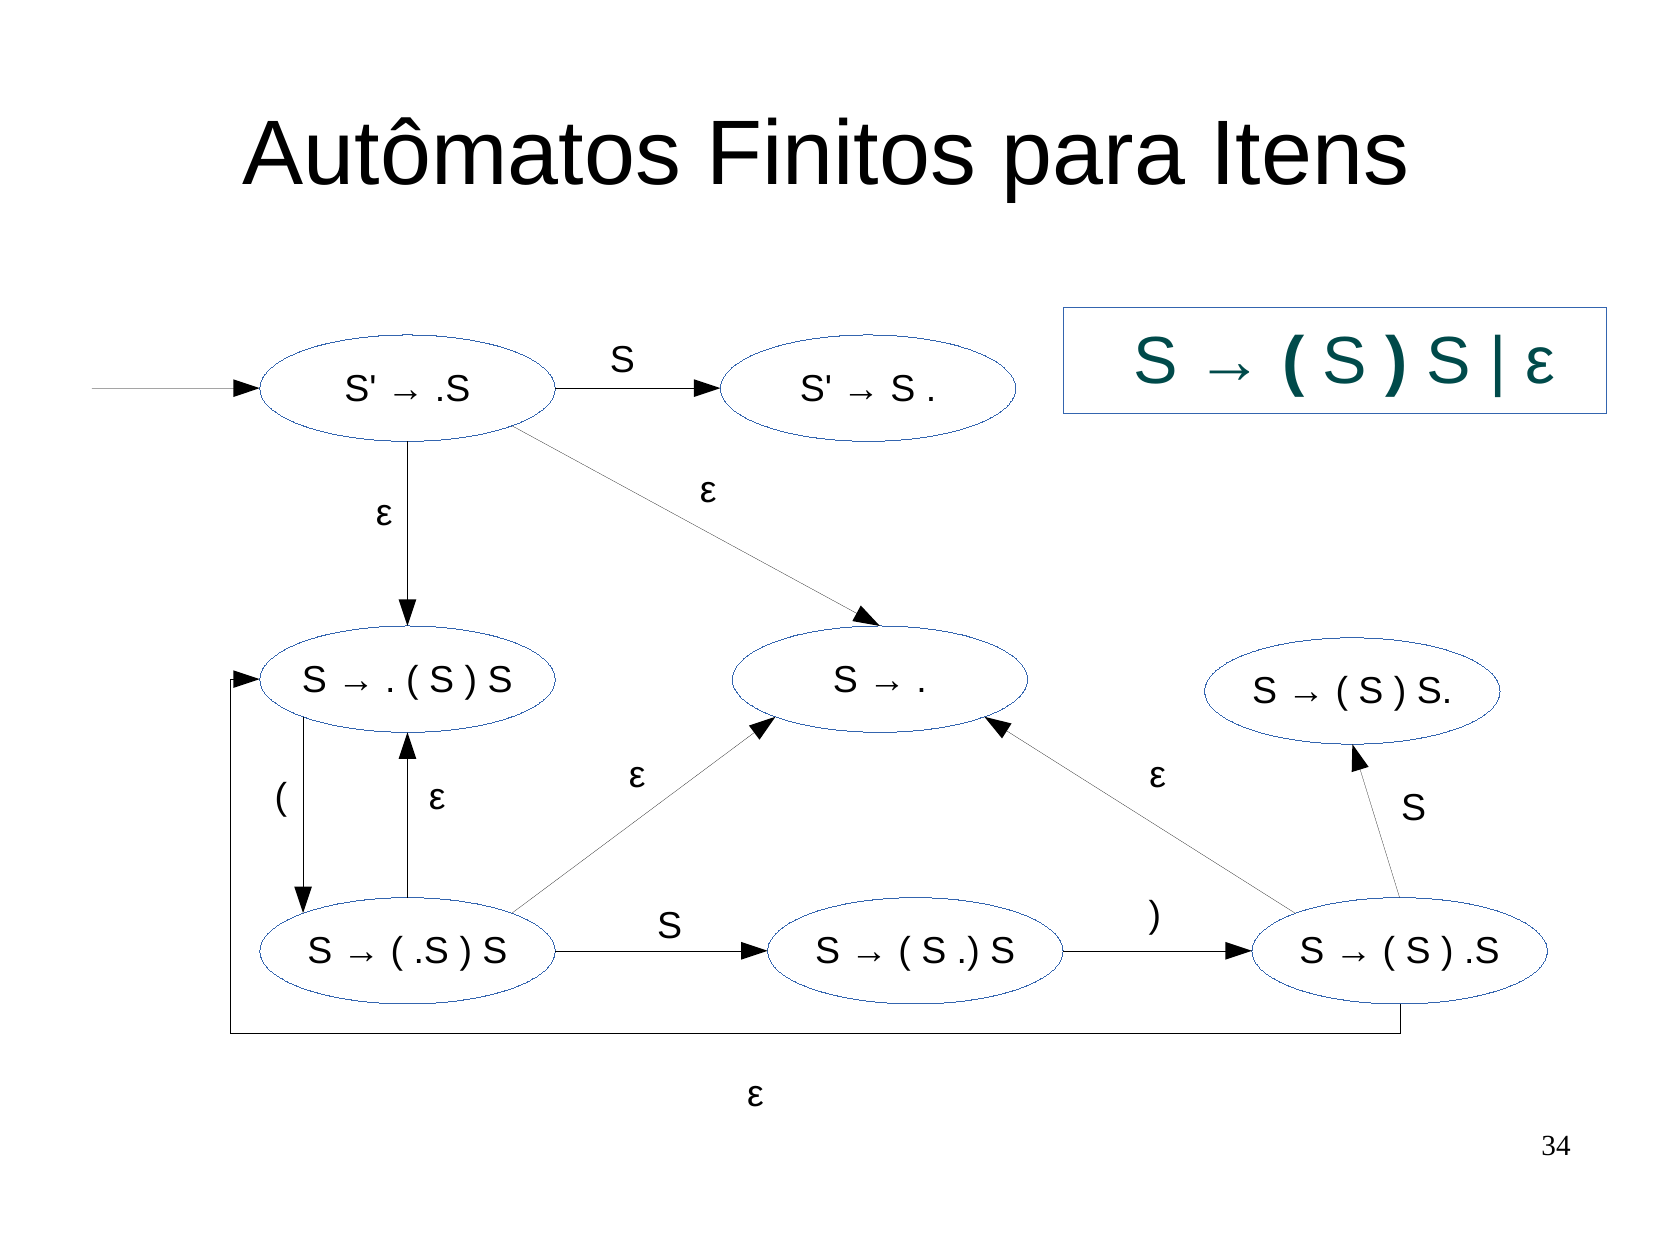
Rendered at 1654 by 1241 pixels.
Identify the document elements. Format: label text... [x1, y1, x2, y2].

list S → ( S ) S | ε [1063, 307, 1607, 414]
text_box S [1386, 779, 1441, 837]
text_box ) [1133, 885, 1177, 943]
text_box ε [1134, 746, 1182, 804]
text_box ε [732, 1065, 779, 1123]
text_box S [642, 897, 686, 955]
text_box S' → S . [720, 334, 1016, 442]
title Autômatos Finitos para Itens [82, 49, 1571, 257]
text_box ε [685, 460, 732, 518]
text_box ( [259, 767, 303, 872]
text_box S → . ( S ) S [259, 625, 556, 733]
text_box ε [361, 484, 407, 542]
text_box S → ( S .) S [767, 897, 1064, 1004]
text_box ε [414, 767, 461, 825]
text_box S' → .S [259, 334, 556, 442]
text_box S → ( S ) .S [1252, 897, 1548, 1004]
text_box S → . [732, 625, 1028, 733]
text_box S → ( S ) S. [1204, 637, 1501, 745]
text_box S → ( .S ) S [259, 897, 556, 1004]
text_box ε [614, 746, 661, 804]
text_box S [594, 331, 650, 389]
